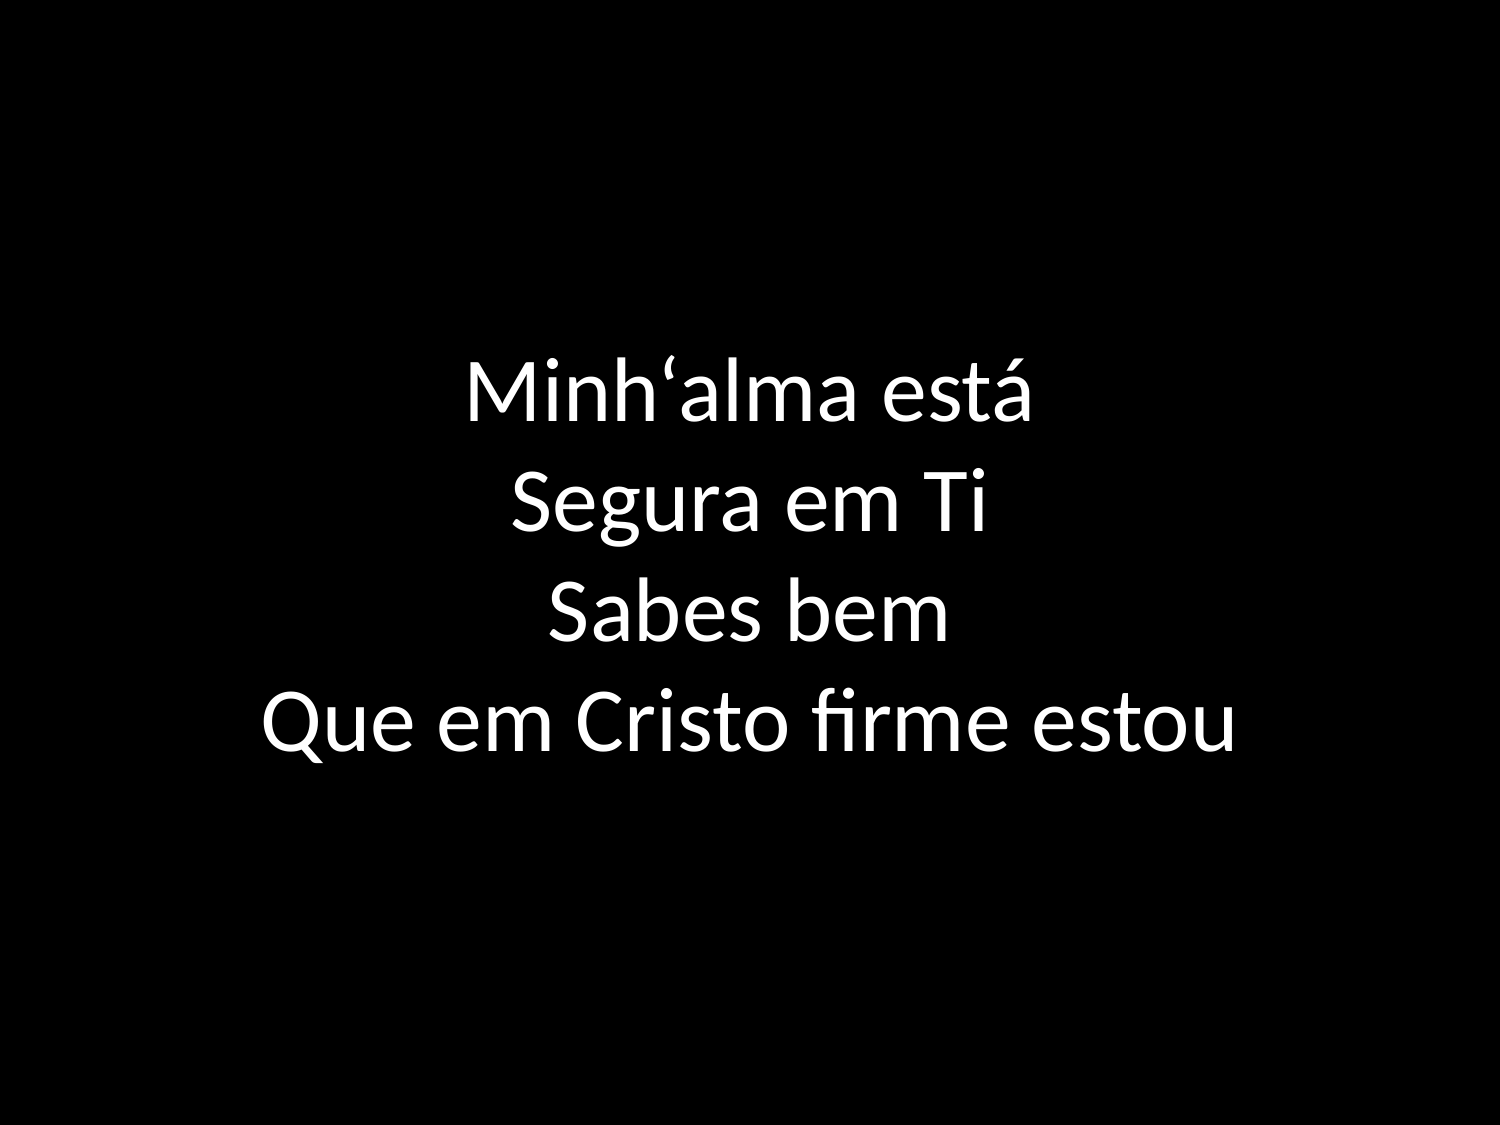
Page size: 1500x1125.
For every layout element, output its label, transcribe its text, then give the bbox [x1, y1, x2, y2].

title Minh‘alma está Segura em Ti Sabes bem Que em Cristo firme estou [75, 45, 1425, 1055]
